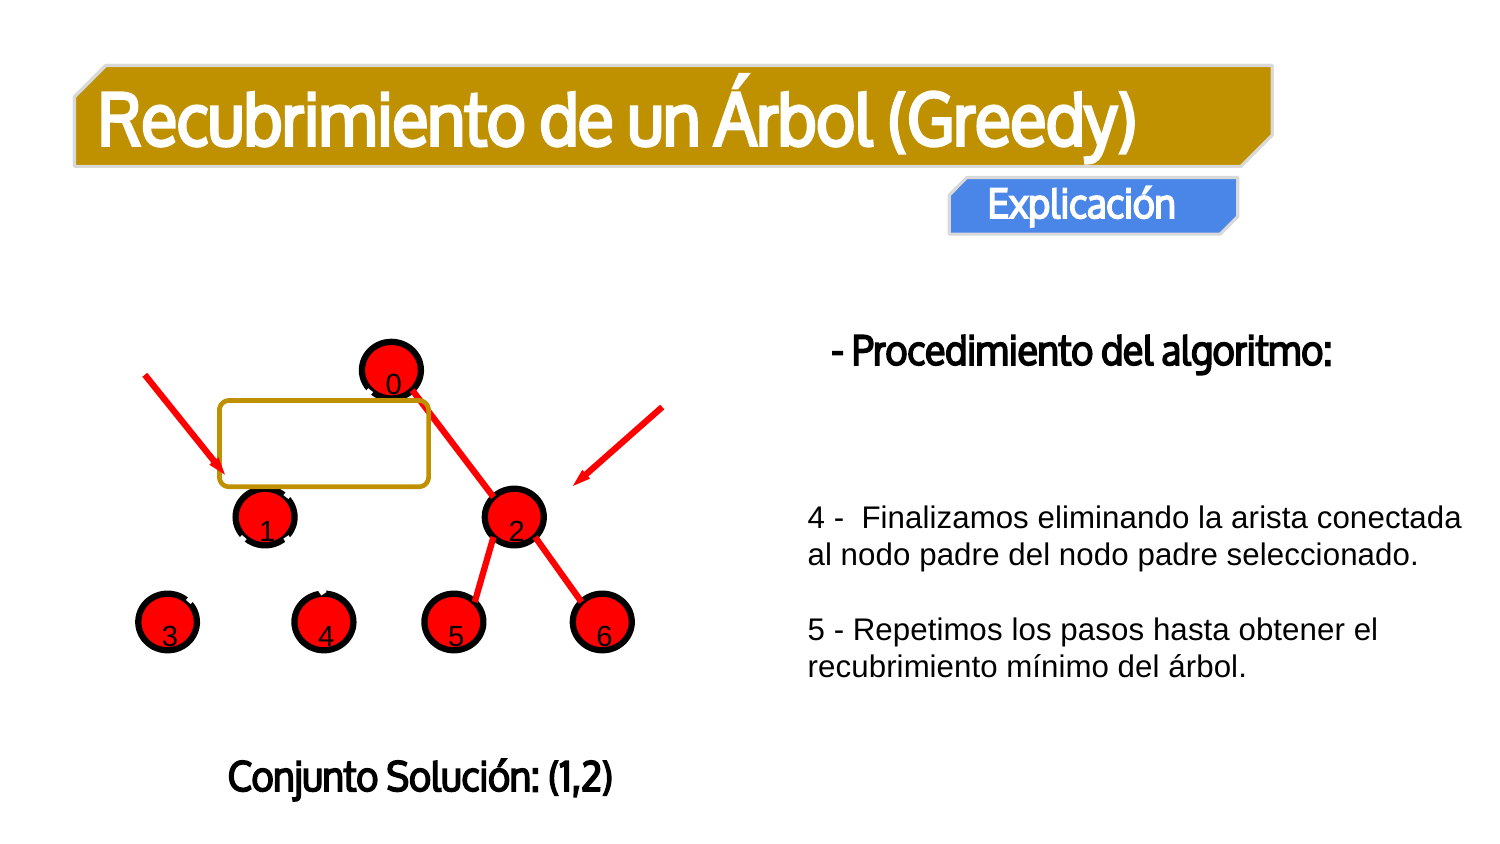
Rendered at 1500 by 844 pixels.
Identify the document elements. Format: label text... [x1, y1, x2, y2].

text_box [481, 760, 487, 767]
text_box 0 [361, 341, 421, 398]
text_box [1325, 341, 1331, 349]
text_box [1236, 342, 1254, 366]
text_box [1213, 341, 1235, 367]
text_box [274, 767, 294, 792]
text_box [949, 177, 1238, 235]
text_box [532, 767, 539, 775]
text_box [977, 341, 1008, 366]
text_box [969, 342, 974, 366]
text_box [581, 759, 601, 792]
text_box [511, 767, 530, 792]
text_box [853, 334, 907, 367]
text_box 1 [235, 490, 295, 546]
text_box [303, 768, 322, 793]
text_box [488, 758, 510, 793]
text_box [481, 768, 487, 792]
text_box [296, 760, 302, 767]
text_box [343, 761, 357, 793]
text_box [1018, 341, 1038, 367]
text_box [1039, 341, 1058, 366]
text_box [908, 341, 926, 367]
text_box 4 [294, 593, 354, 651]
text_box [602, 760, 612, 797]
text_box [432, 760, 461, 793]
text_box [74, 65, 1273, 167]
text_box [1162, 341, 1180, 367]
text_box [549, 760, 570, 797]
text_box [324, 767, 343, 792]
text_box [573, 785, 580, 798]
text_box [1071, 341, 1093, 367]
text_box [1191, 341, 1212, 376]
text_box 4 - Finalizamos eliminando la arista conectada al nodo padre del nodo padre seleccionado. 5 - Repetimos los pasos hasta obtener el recubrimiento mínimo del árbol. [792, 390, 1489, 791]
text_box [1255, 335, 1301, 367]
text_box [832, 350, 844, 356]
text_box [1123, 341, 1143, 367]
text_box [1101, 334, 1122, 367]
text_box 3 [138, 593, 197, 651]
text_box [357, 767, 378, 793]
text_box [1011, 342, 1016, 366]
text_box [228, 759, 252, 793]
text_box [1182, 334, 1192, 367]
text_box [462, 767, 480, 793]
text_box [1145, 334, 1154, 367]
text_box 2 [484, 488, 544, 546]
text_box [1302, 341, 1323, 367]
text_box [532, 786, 539, 793]
text_box [1058, 335, 1072, 367]
text_box 6 [572, 593, 632, 651]
text_box 5 [424, 593, 484, 651]
text_box [1248, 334, 1254, 341]
text_box [252, 767, 273, 793]
text_box [387, 759, 431, 793]
text_box [291, 768, 302, 802]
text_box [1325, 359, 1331, 367]
text_box [925, 334, 966, 367]
